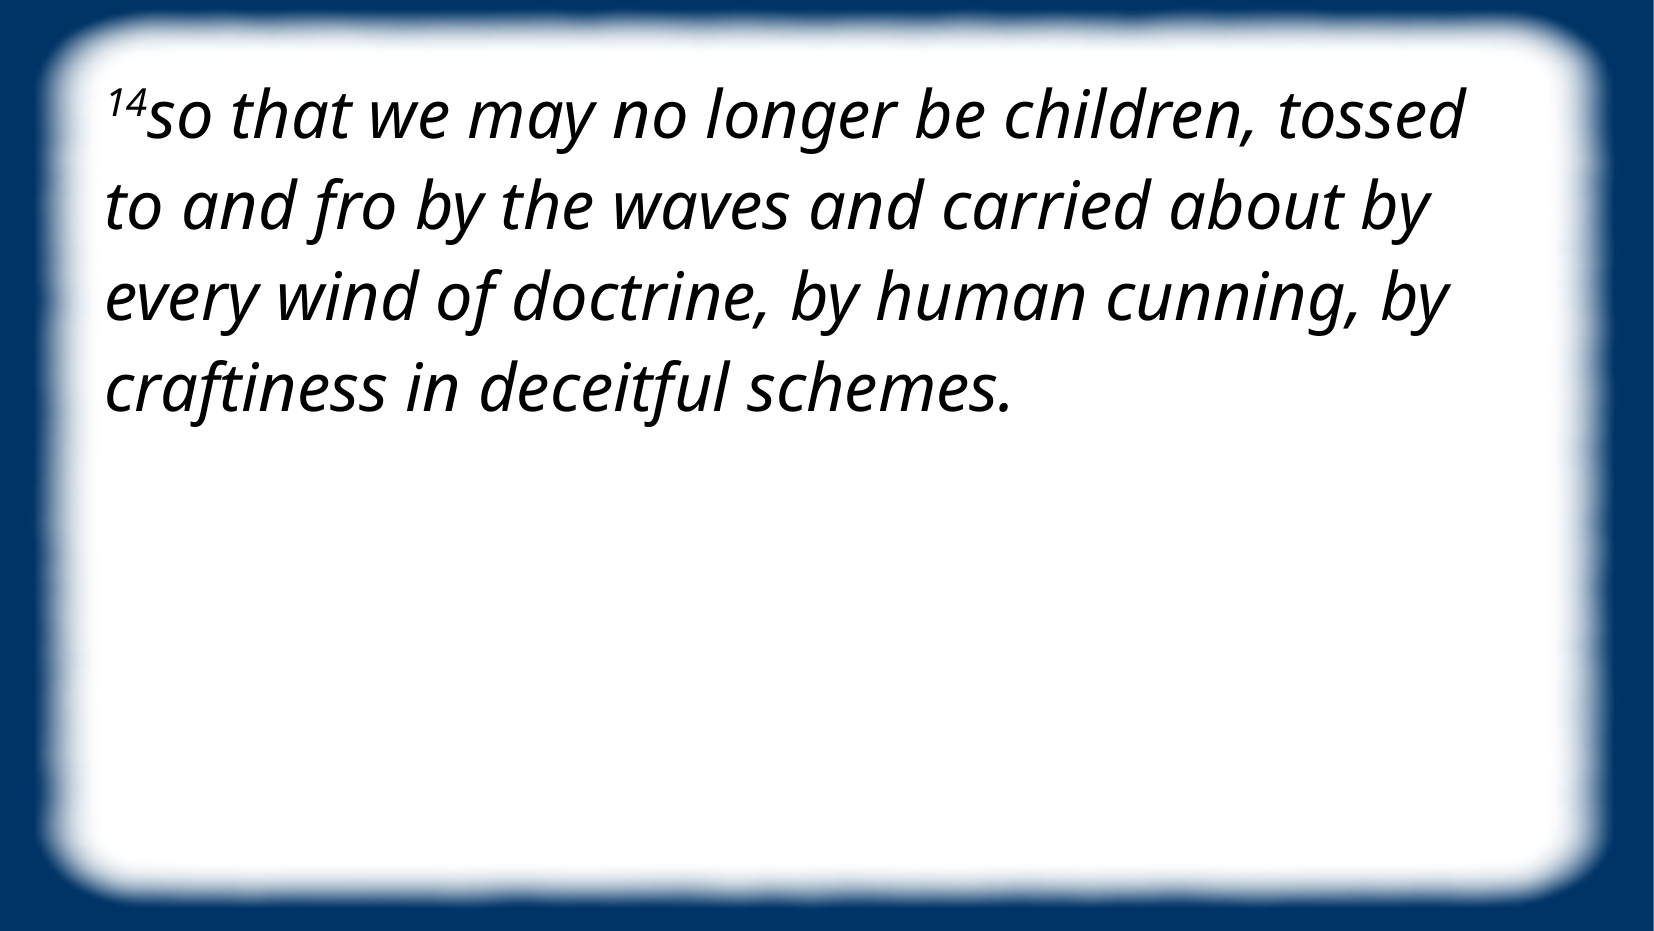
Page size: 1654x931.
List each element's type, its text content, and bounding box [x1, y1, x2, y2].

picture [0, 0, 1654, 931]
text_box 14so that we may no longer be children, tossed to and fro by the waves and carried about by every wind of doctrine, by human cunning, by craftiness in deceitful schemes. [90, 60, 1546, 466]
